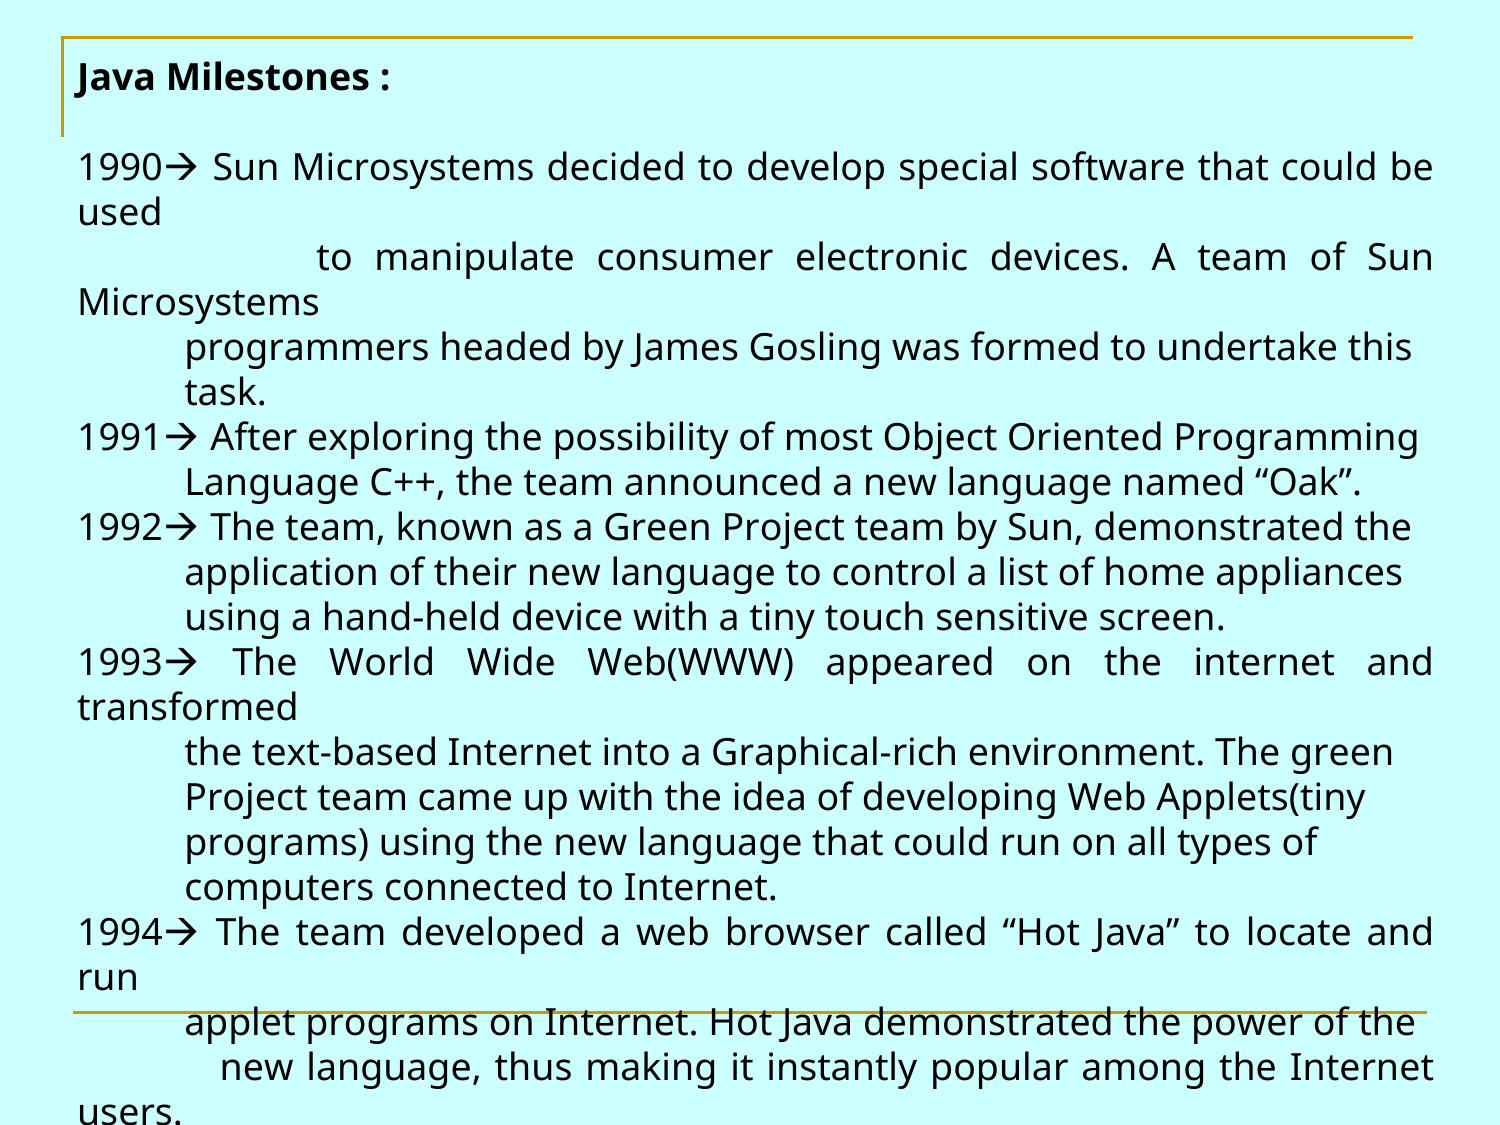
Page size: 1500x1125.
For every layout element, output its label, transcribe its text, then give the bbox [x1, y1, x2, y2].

text_box Java Milestones : 1990 Sun Microsystems decided to develop special software that could be used to manipulate consumer electronic devices. A team of Sun Microsystems programmers headed by James Gosling was formed to undertake this task. 1991 After exploring the possibility of most Object Oriented Programming Language C++, the team announced a new language named “Oak”. 1992 The team, known as a Green Project team by Sun, demonstrated the application of their new language to control a list of home appliances using a hand-held device with a tiny touch sensitive screen. 1993 The World Wide Web(WWW) appeared on the internet and transformed the text-based Internet into a Graphical-rich environment. The green Project team came up with the idea of developing Web Applets(tiny programs) using the new language that could run on all types of computers connected to Internet. 1994 The team developed a web browser called “Hot Java” to locate and run applet programs on Internet. Hot Java demonstrated the power of the new language, thus making it instantly popular among the Internet users. 1995 Oak was named “Java”, due to some legal snags. Java is just a name and is not an acronym. Many popular companies including Netscape and Microsoft announce to their support to Java. [62, 0, 1450, 1125]
